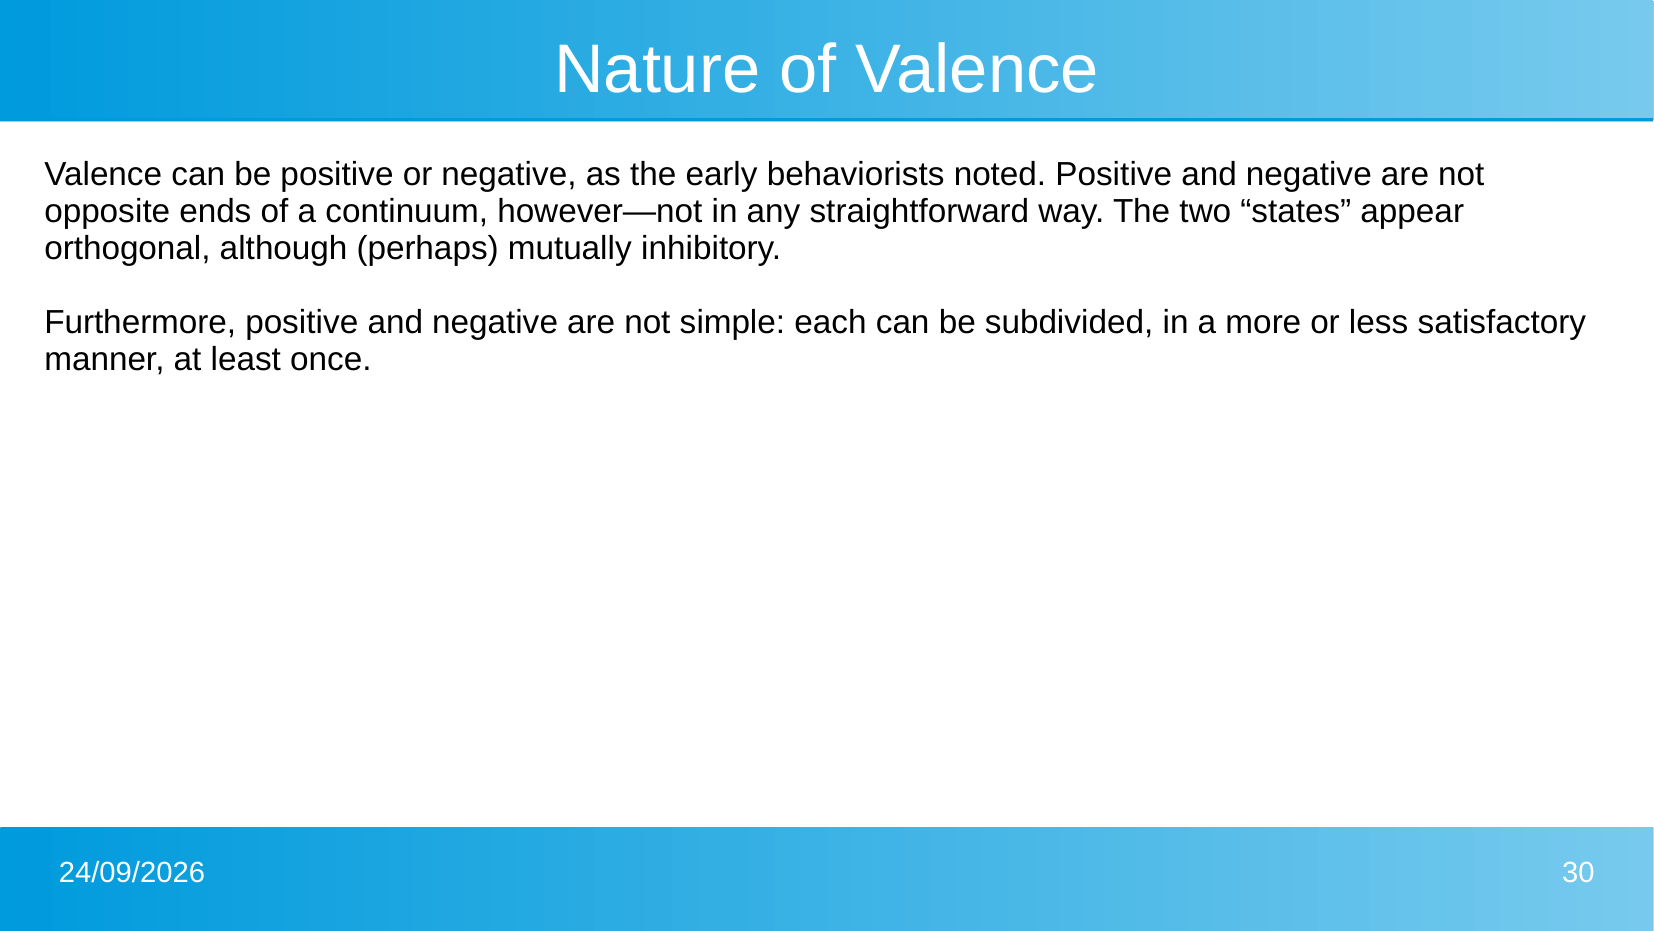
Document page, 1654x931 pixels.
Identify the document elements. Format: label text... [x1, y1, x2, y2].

title Nature of Valence [59, 29, 1595, 108]
text_box Valence can be positive or negative, as the early behaviorists noted. Positive and negative are not opposite ends of a continuum, however—not in any straightforward way. The two “states” appear orthogonal, although (perhaps) mutually inhibitory. Furthermore, positive and negative are not simple: each can be subdivided, in a more or less satisfactory manner, at least once. [29, 147, 1625, 385]
